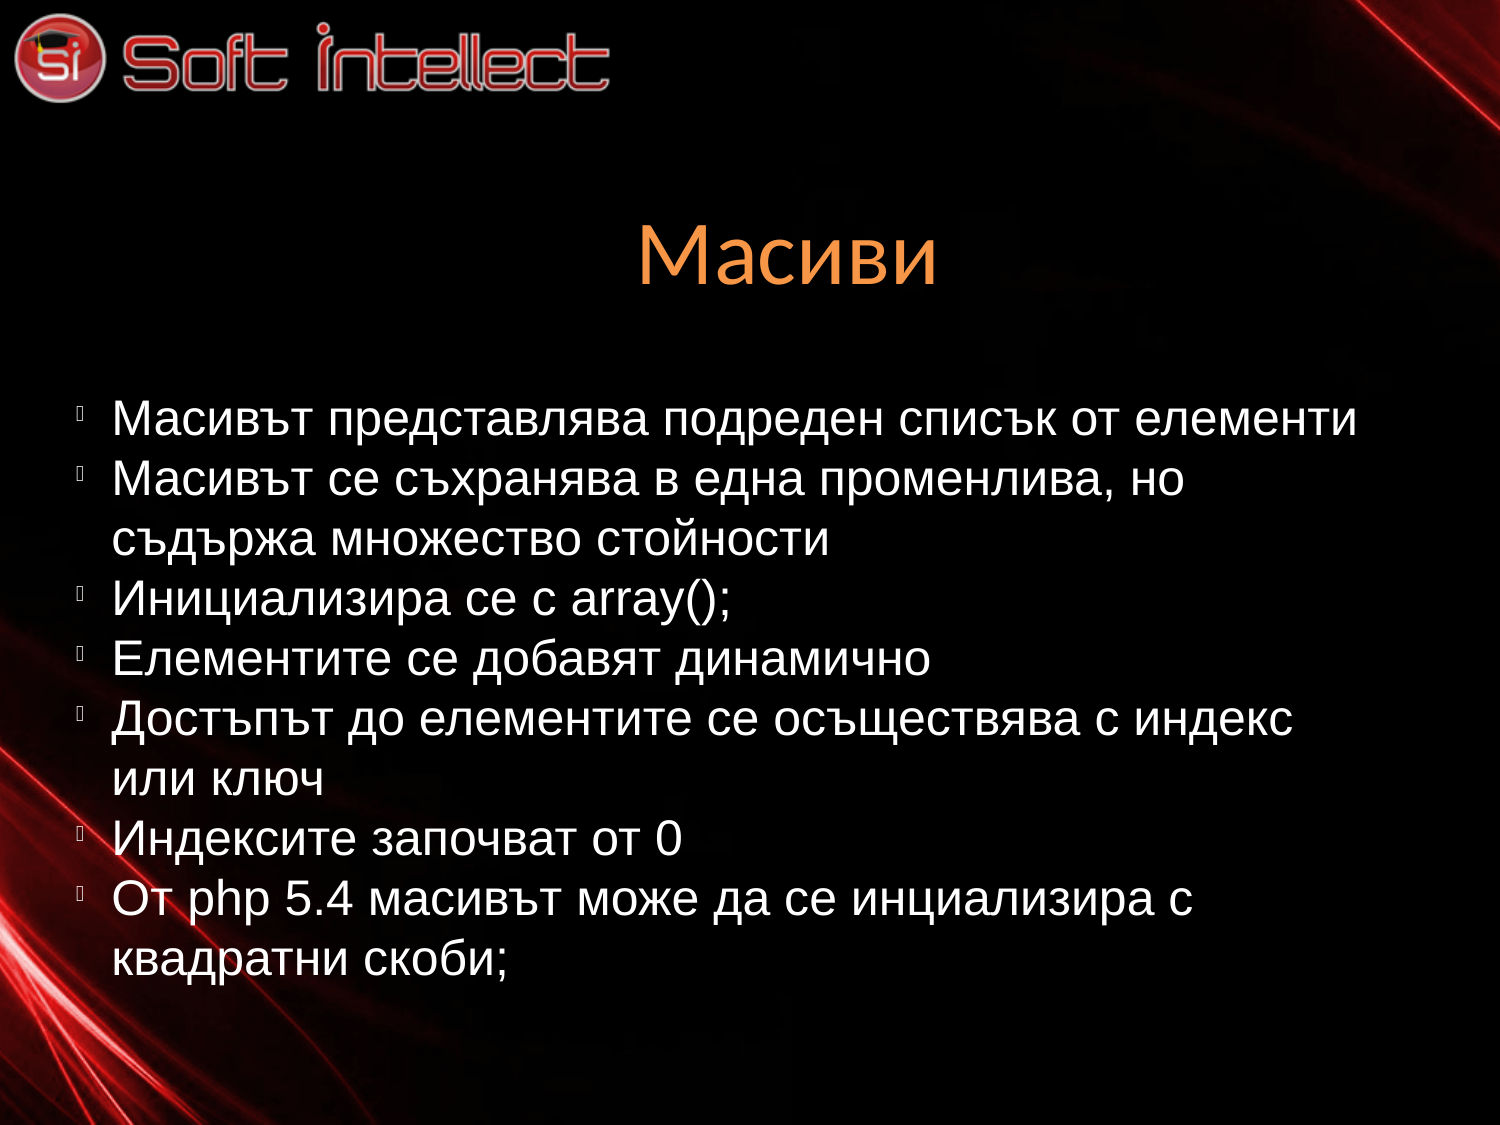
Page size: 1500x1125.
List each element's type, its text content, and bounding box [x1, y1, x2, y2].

picture [0, 0, 1500, 1125]
text_box Масиви [150, 127, 1425, 369]
text_box Масивът представлява подреден списък от елементи Масивът се съхранява в една променлива, но съдържа множество стойности Инициализира се с array(); Елементите се добавят динамично Достъпът до елементите се осъществява с индекс или ключ Индексите започват от 0 От php 5.4 масивът може да се инциализира с квадратни скоби; [61, 378, 1397, 1125]
